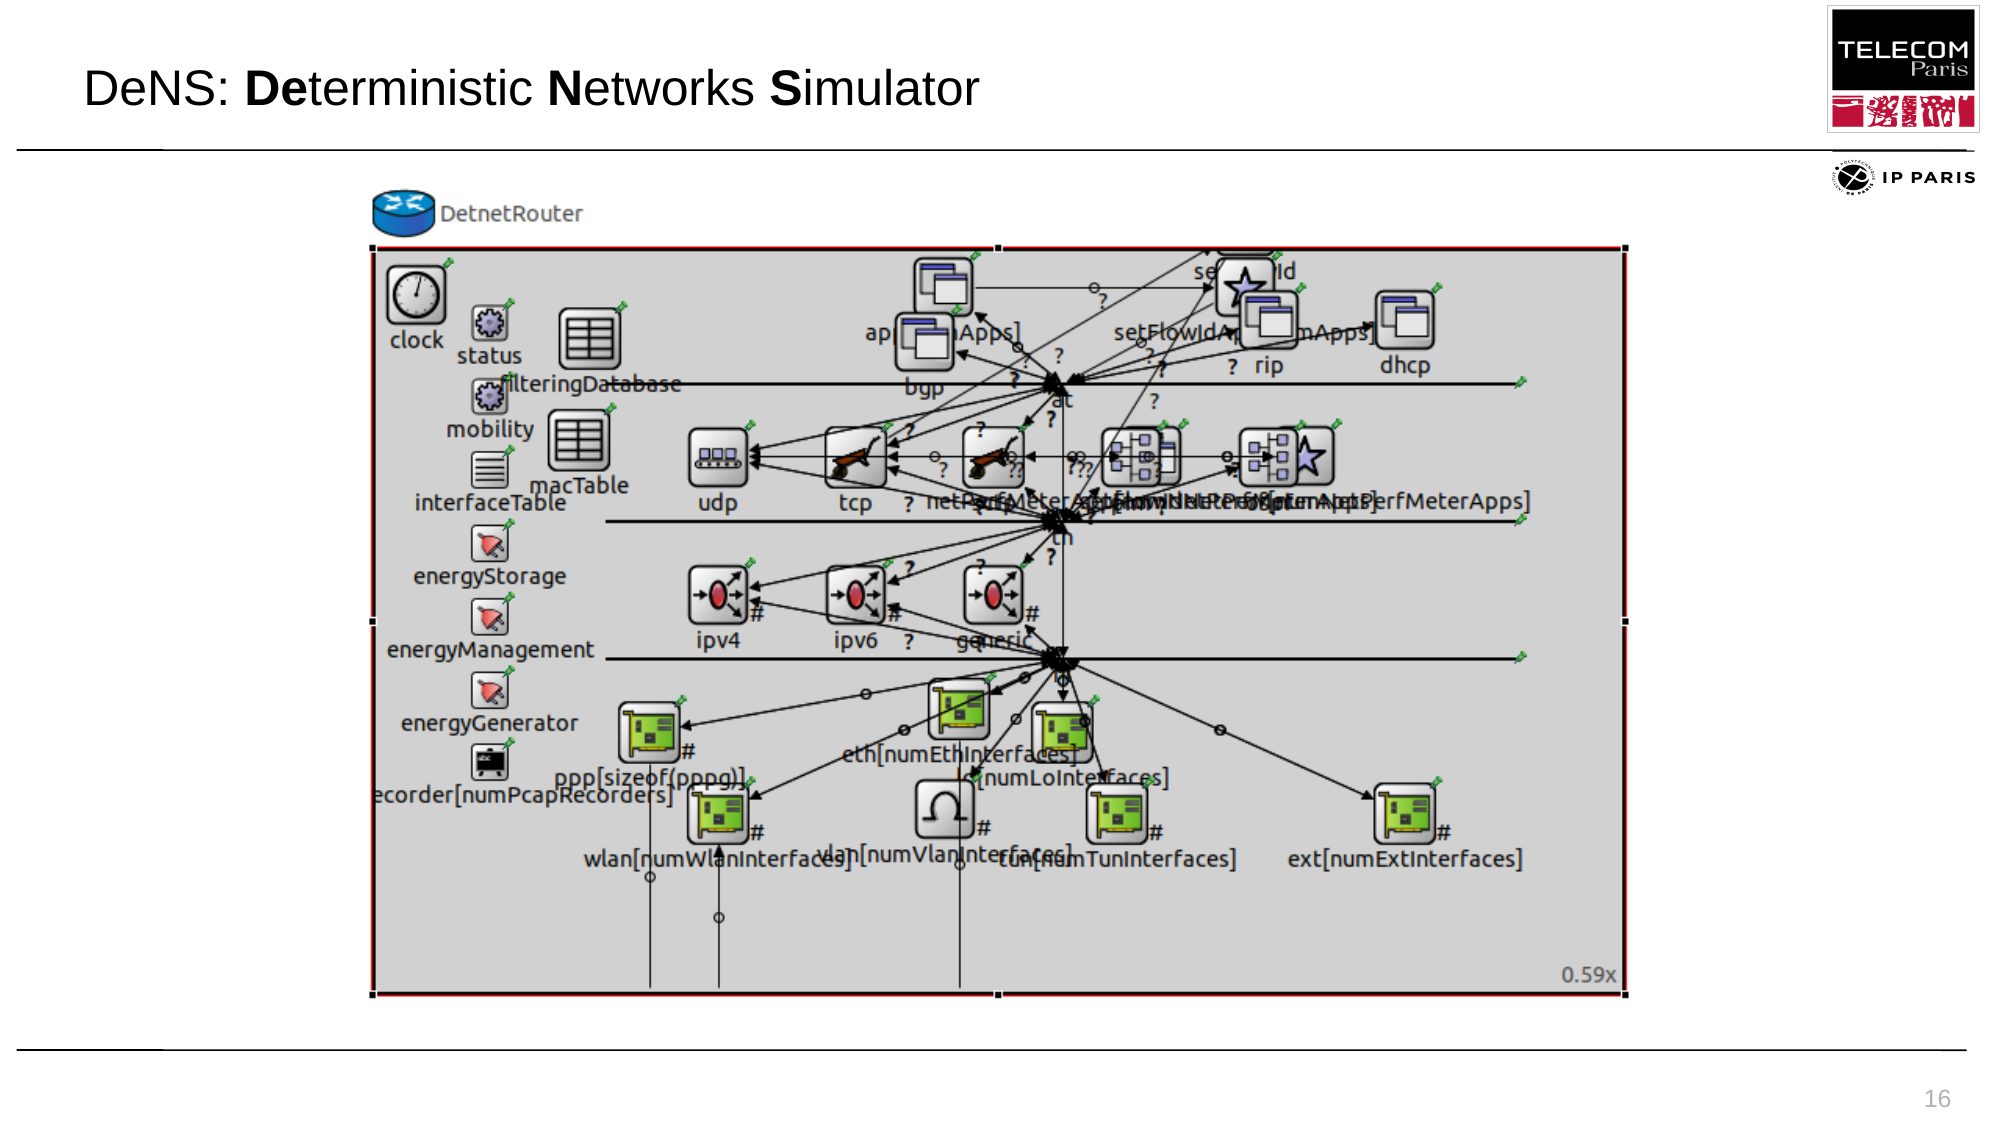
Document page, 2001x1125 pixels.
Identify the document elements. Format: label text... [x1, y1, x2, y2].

picture [1810, 0, 2000, 207]
slide_number <number> [1485, 1067, 1967, 1125]
picture [365, 178, 1646, 1015]
title DeNS: Deterministic Networks Simulator [83, 13, 1933, 153]
